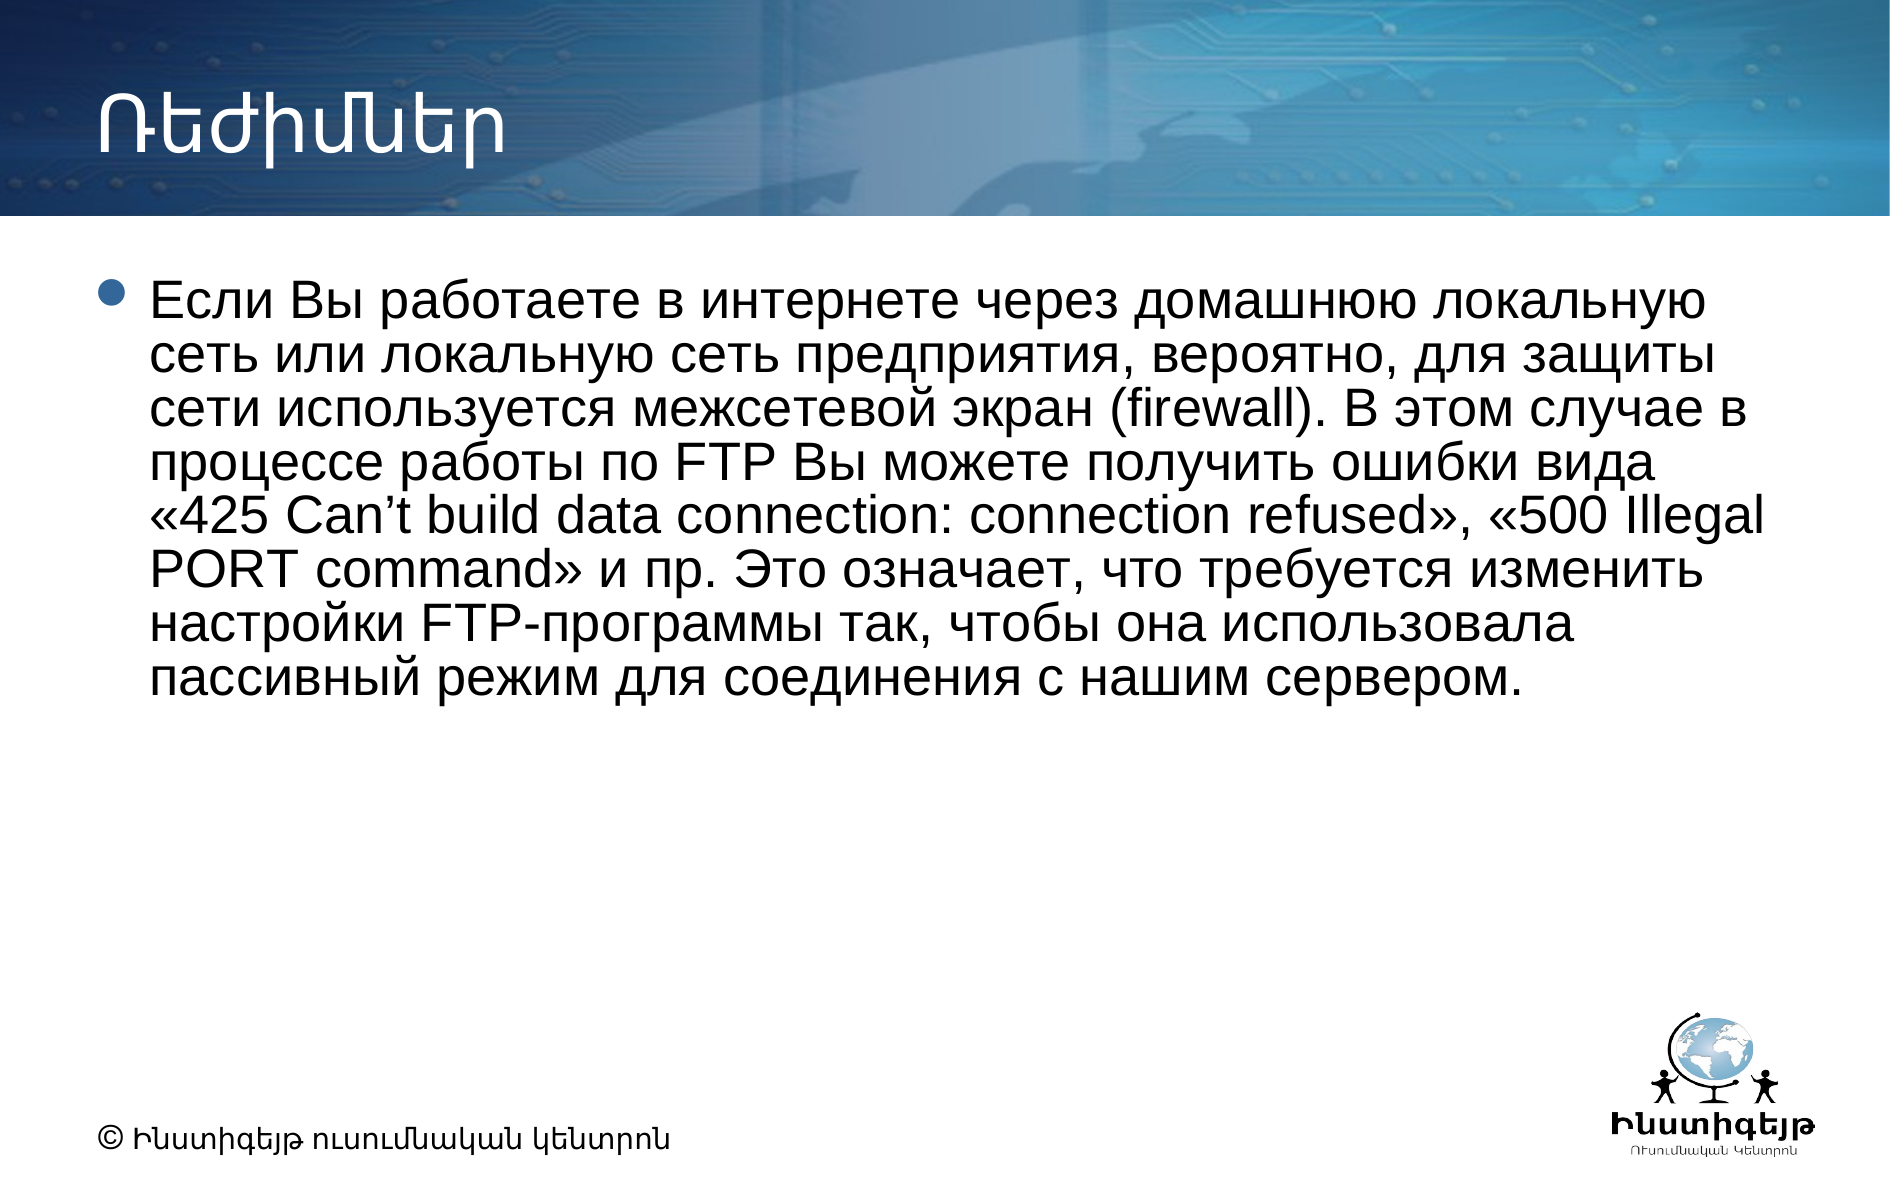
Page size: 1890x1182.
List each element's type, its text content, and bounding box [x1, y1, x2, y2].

picture [1612, 1012, 1815, 1157]
title Ռեժիմներ [94, 47, 1793, 52]
list Если Вы работаете в интернете через домашнюю локальную сеть или локальную сеть предприятия, вероятно, для защиты сети используется межсетевой экран (firewall). В этом случае в процессе работы по FTP Вы можете получить ошибки вида «425 Can’t build data connection: connection refused», «500 Illegal PORT command» и пр. Это означает, что требуется изменить настройки FTP-программы так, чтобы она использовала пассивный режим для соединения с нашим сервером. [94, 275, 1794, 303]
picture [0, 0, 1890, 216]
